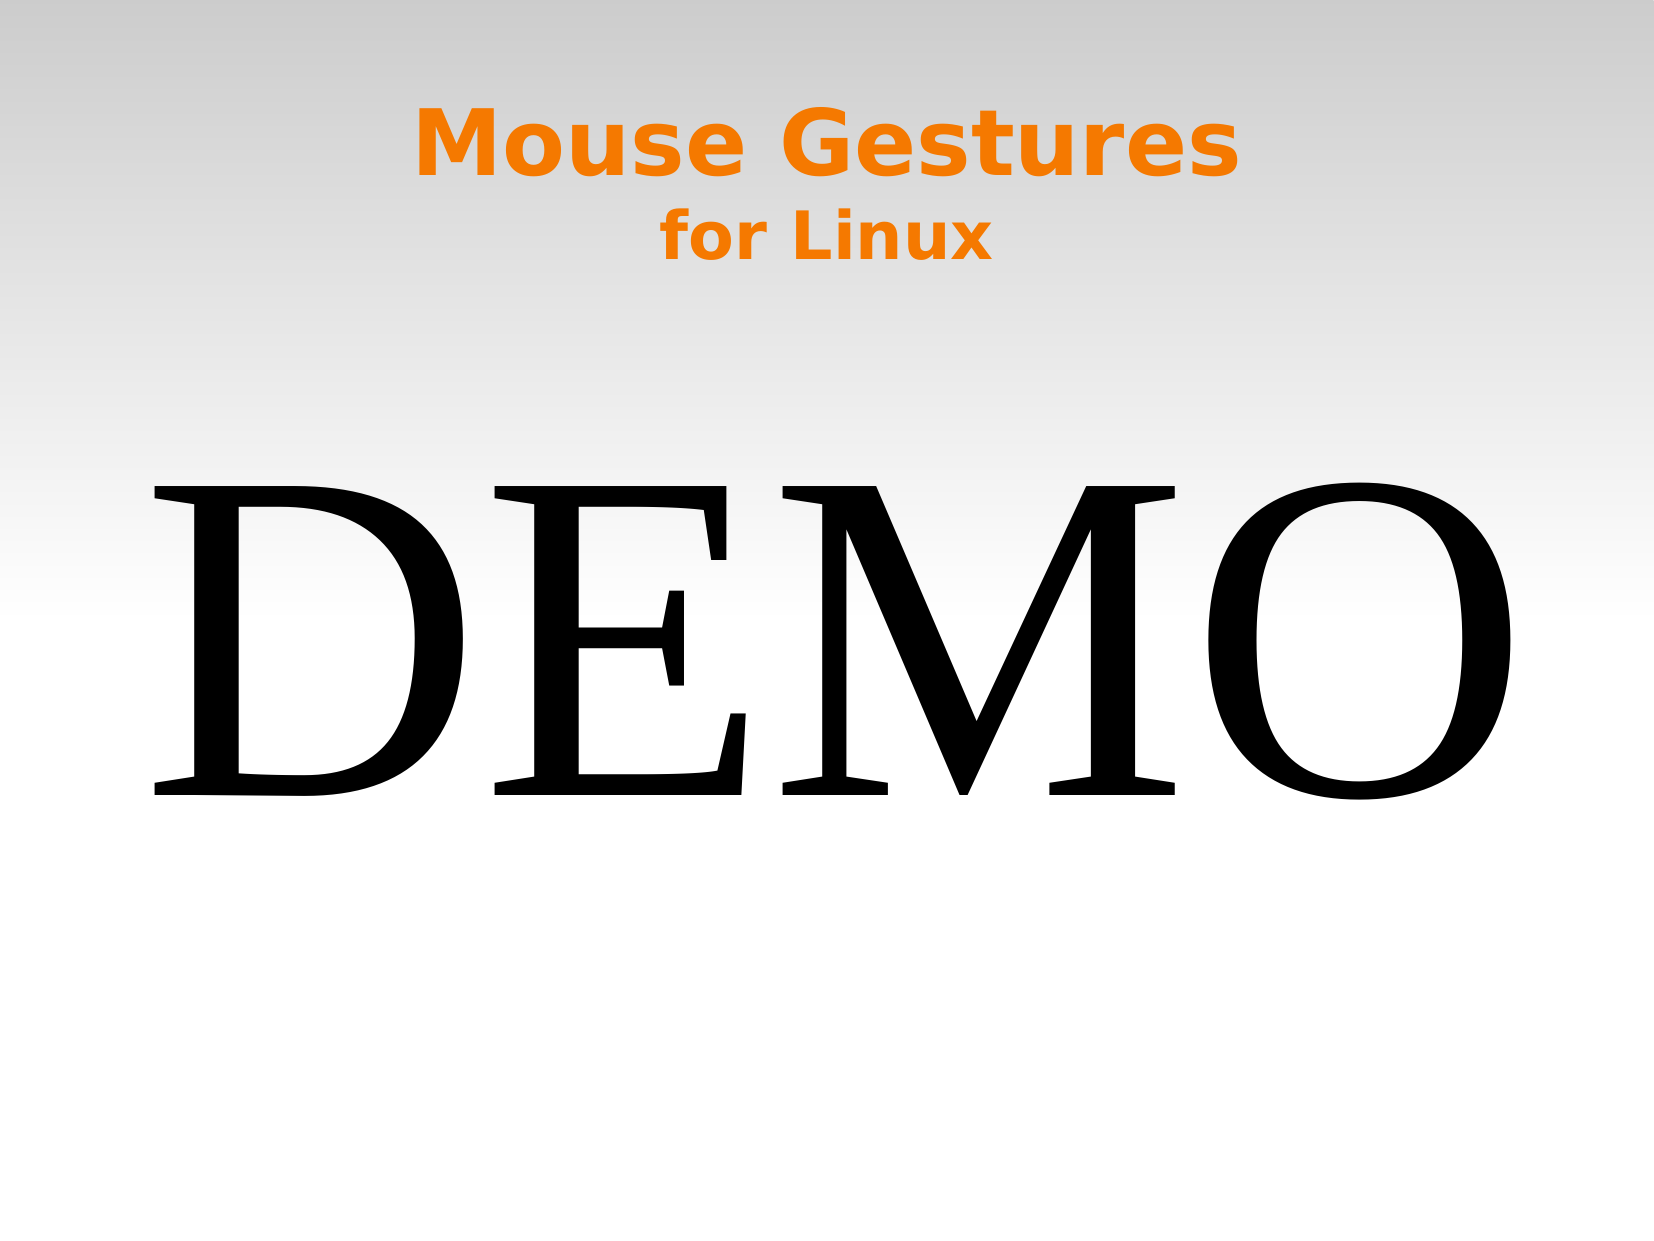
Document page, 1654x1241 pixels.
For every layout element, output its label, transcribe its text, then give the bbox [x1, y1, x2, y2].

list DEMO [82, 375, 1571, 1109]
title Mouse Gestures for Linux [82, 78, 1571, 287]
